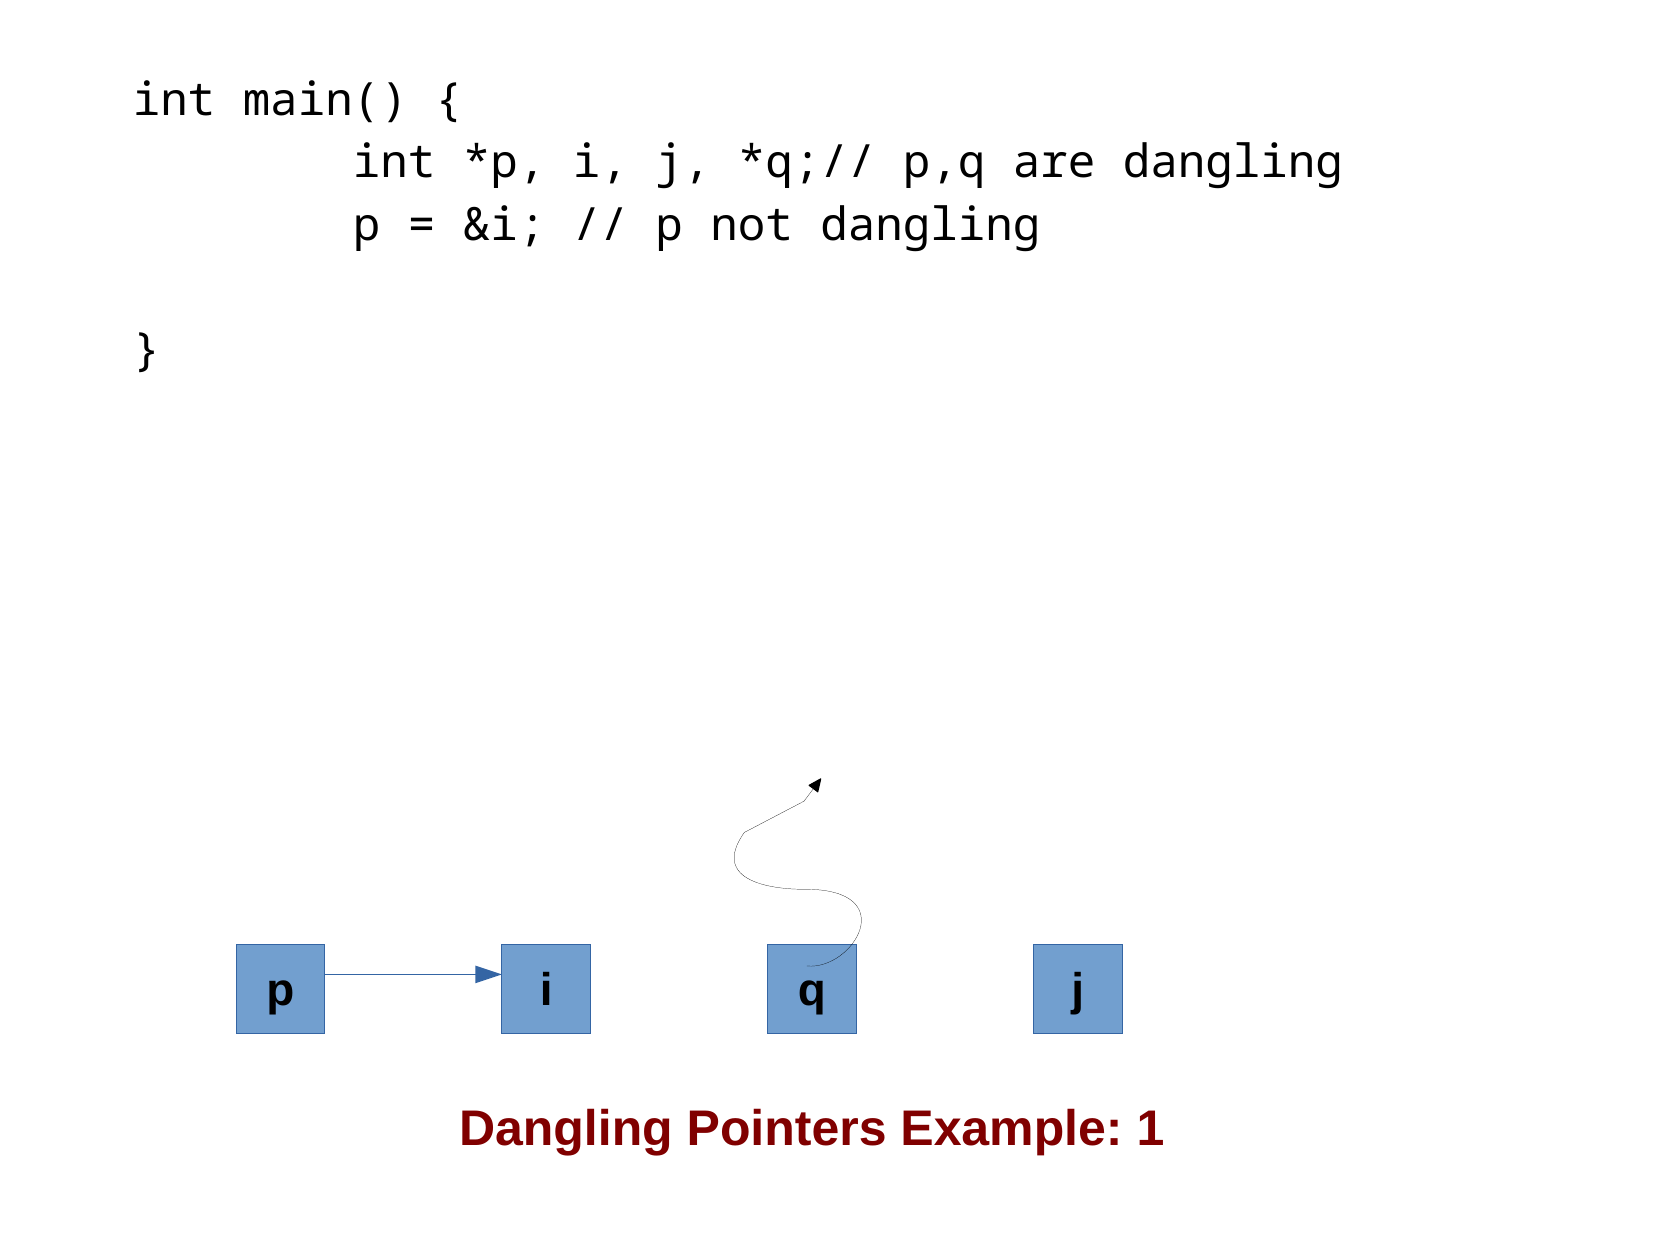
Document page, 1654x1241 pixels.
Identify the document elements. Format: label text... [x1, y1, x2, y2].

text_box j [1033, 944, 1123, 1034]
text_box Dangling Pointers Example: 1 [147, 1092, 1477, 1164]
text_box i [501, 944, 591, 1034]
text_box q [767, 944, 857, 1034]
text_box p [236, 944, 325, 1034]
text_box int main() { int *p, i, j, *q;// p,q are dangling p = &i; // p not dangling } [118, 59, 1526, 650]
